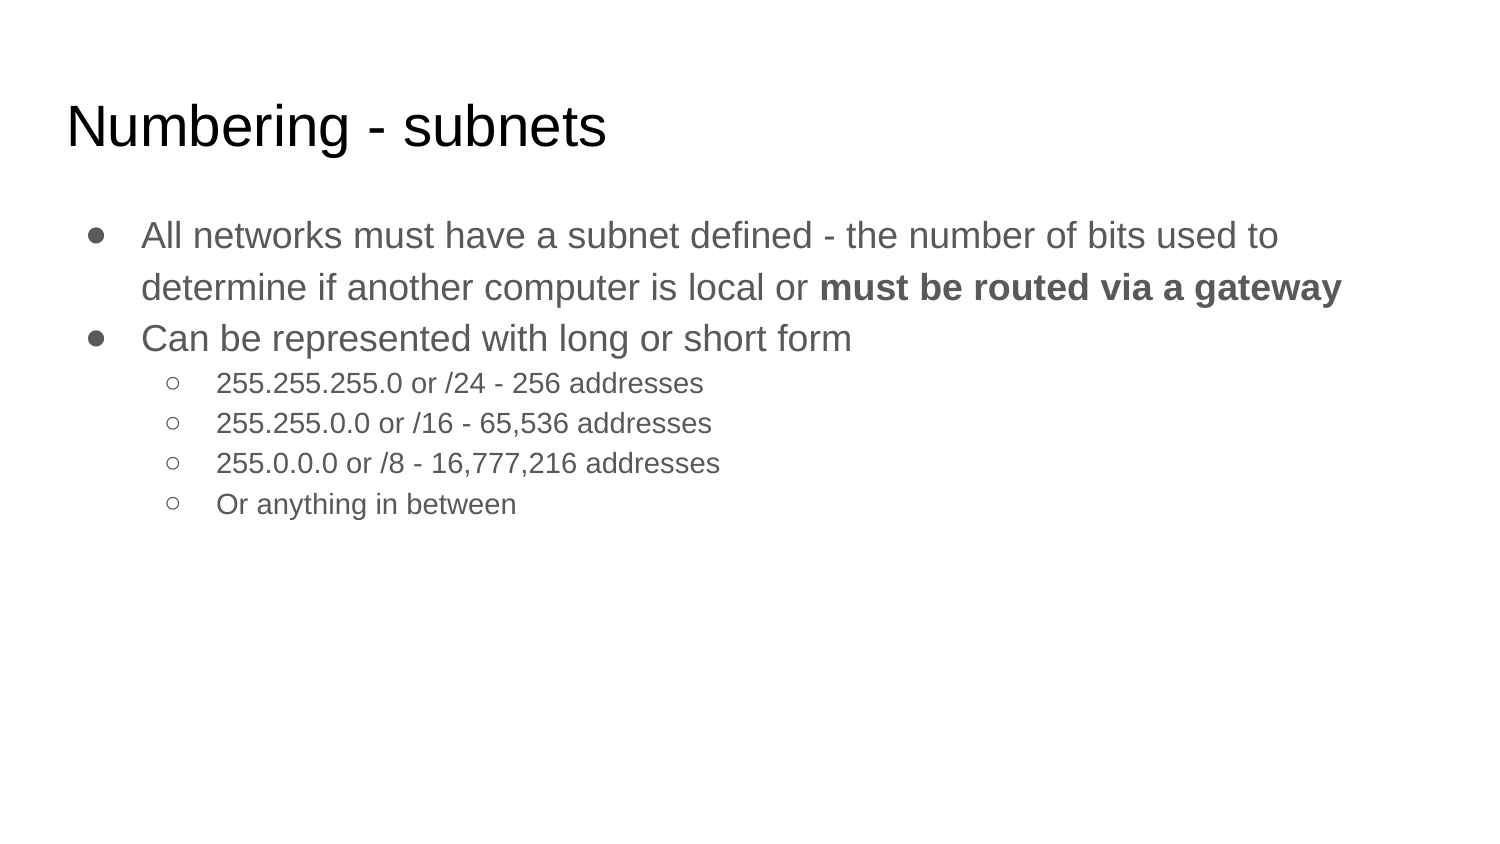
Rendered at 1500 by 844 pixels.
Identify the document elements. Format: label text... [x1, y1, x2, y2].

title Numbering - subnets [51, 72, 1449, 167]
list All networks must have a subnet defined - the number of bits used to determine if another computer is local or must be routed via a gateway Can be represented with long or short form 255.255.255.0 or /24 - 256 addresses 255.255.0.0 or /16 - 65,536 addresses 255.0.0.0 or /8 - 16,777,216 addresses Or anything in between [51, 189, 1449, 750]
